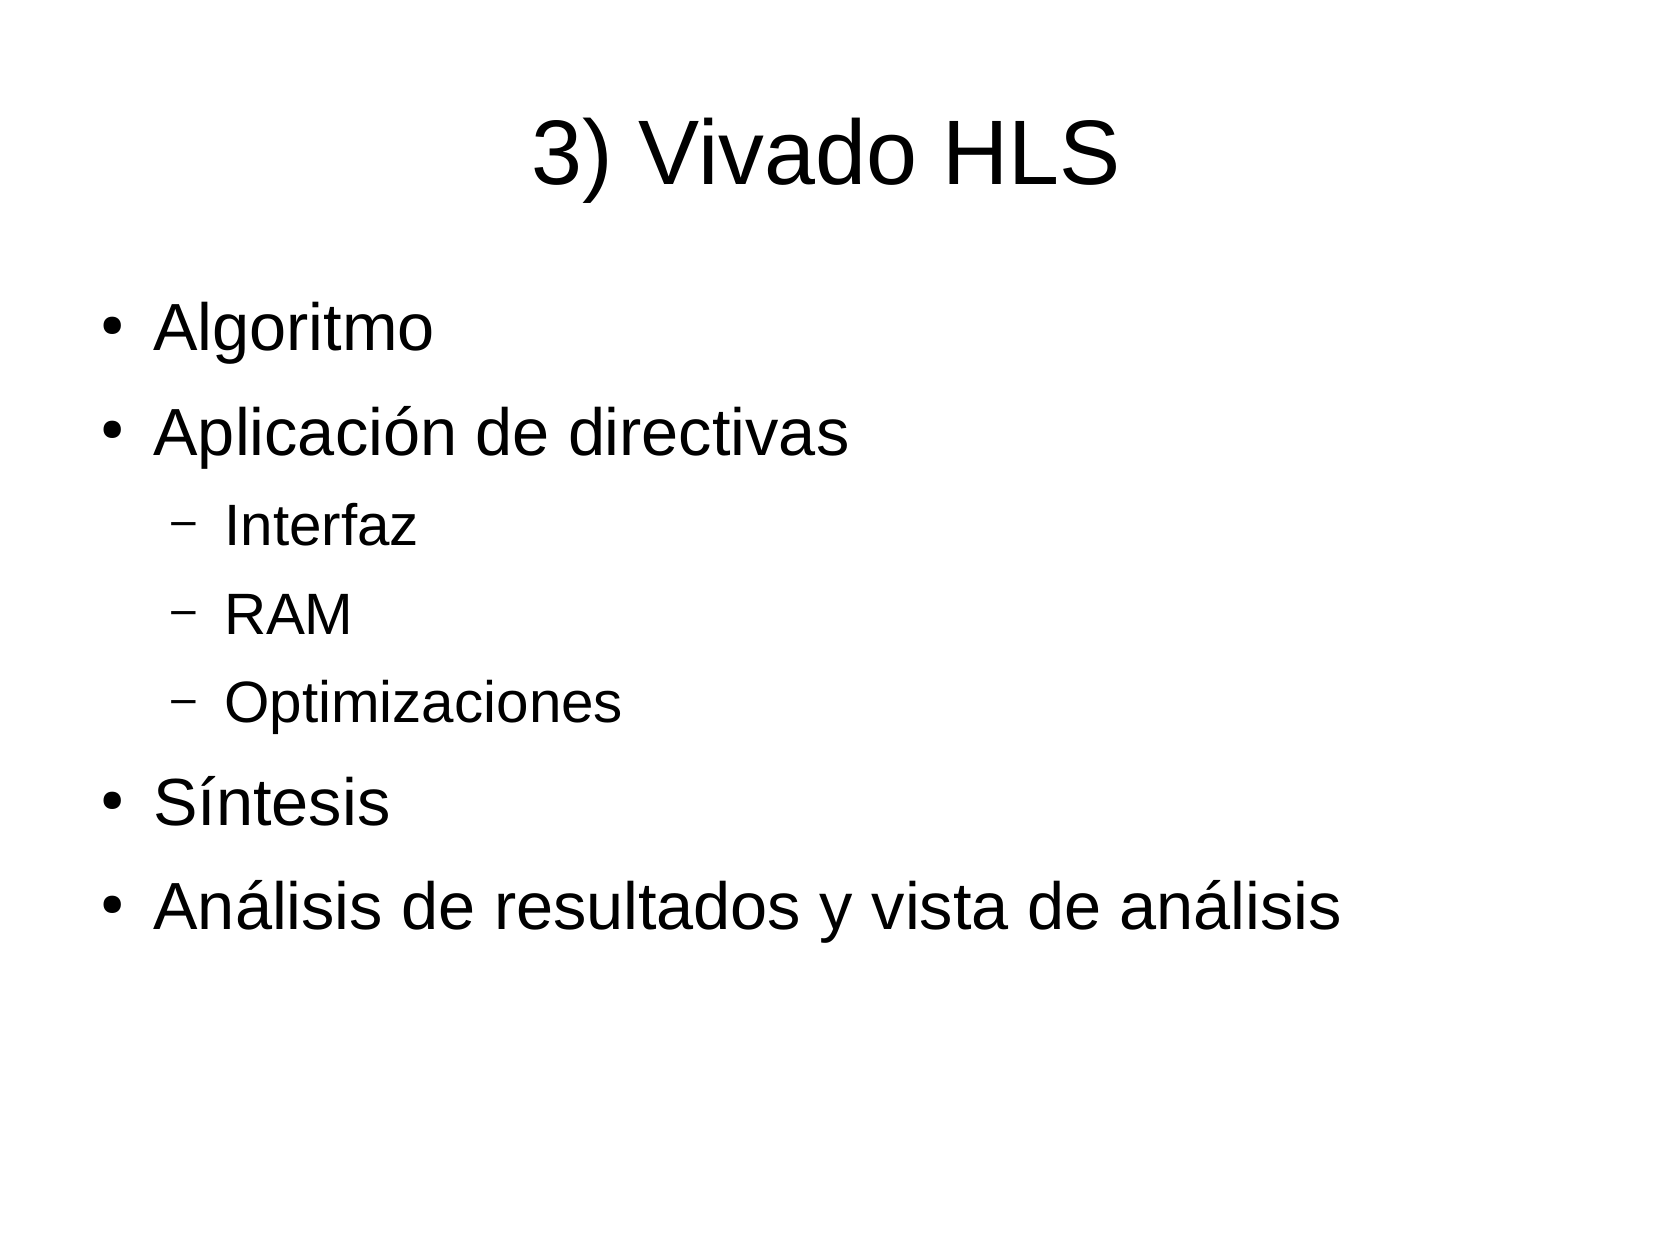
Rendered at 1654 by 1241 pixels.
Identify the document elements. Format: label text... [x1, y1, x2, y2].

list Algoritmo Aplicación de directivas Interfaz RAM Optimizaciones Síntesis Análisis de resultados y vista de análisis [82, 290, 1571, 1010]
title 3) Vivado HLS [82, 49, 1571, 257]
